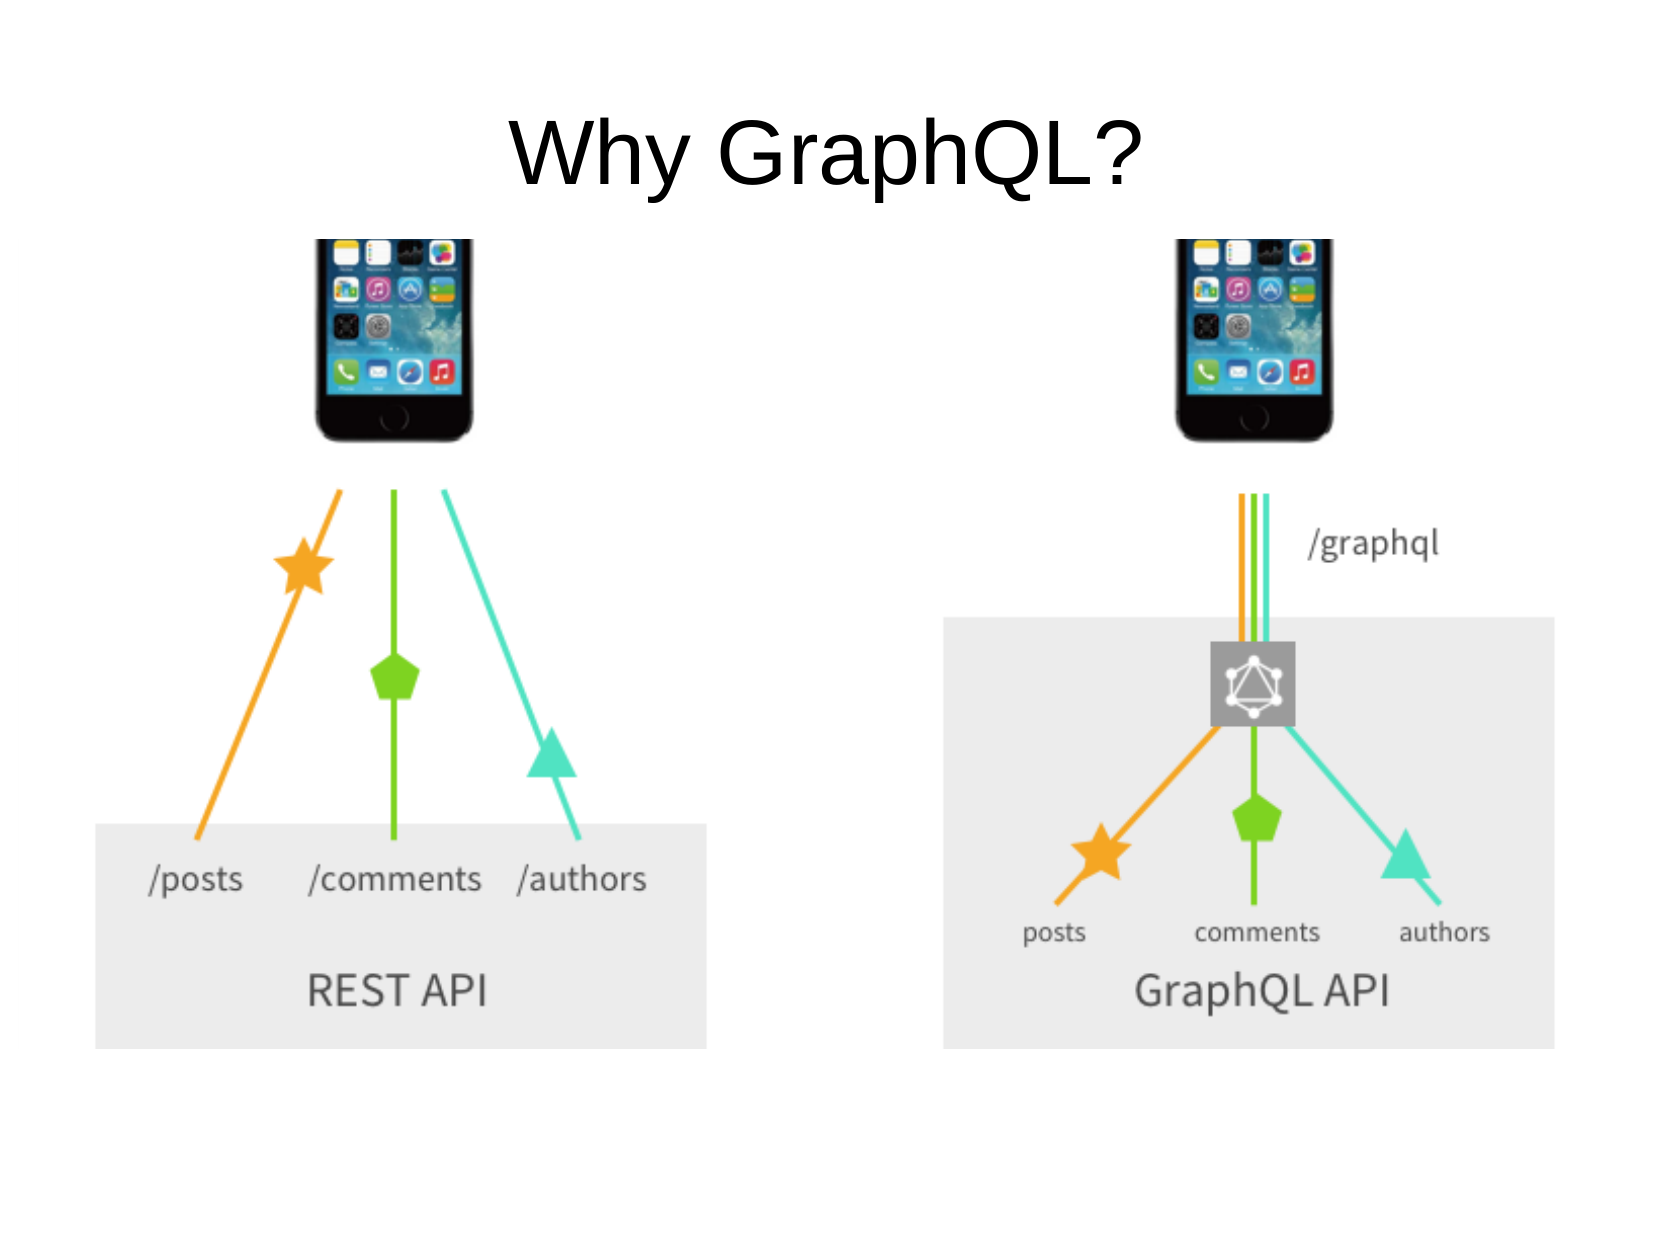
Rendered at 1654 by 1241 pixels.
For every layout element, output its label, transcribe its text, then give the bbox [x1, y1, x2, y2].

picture [17, 239, 1636, 1049]
title Why GraphQL? [82, 49, 1571, 239]
